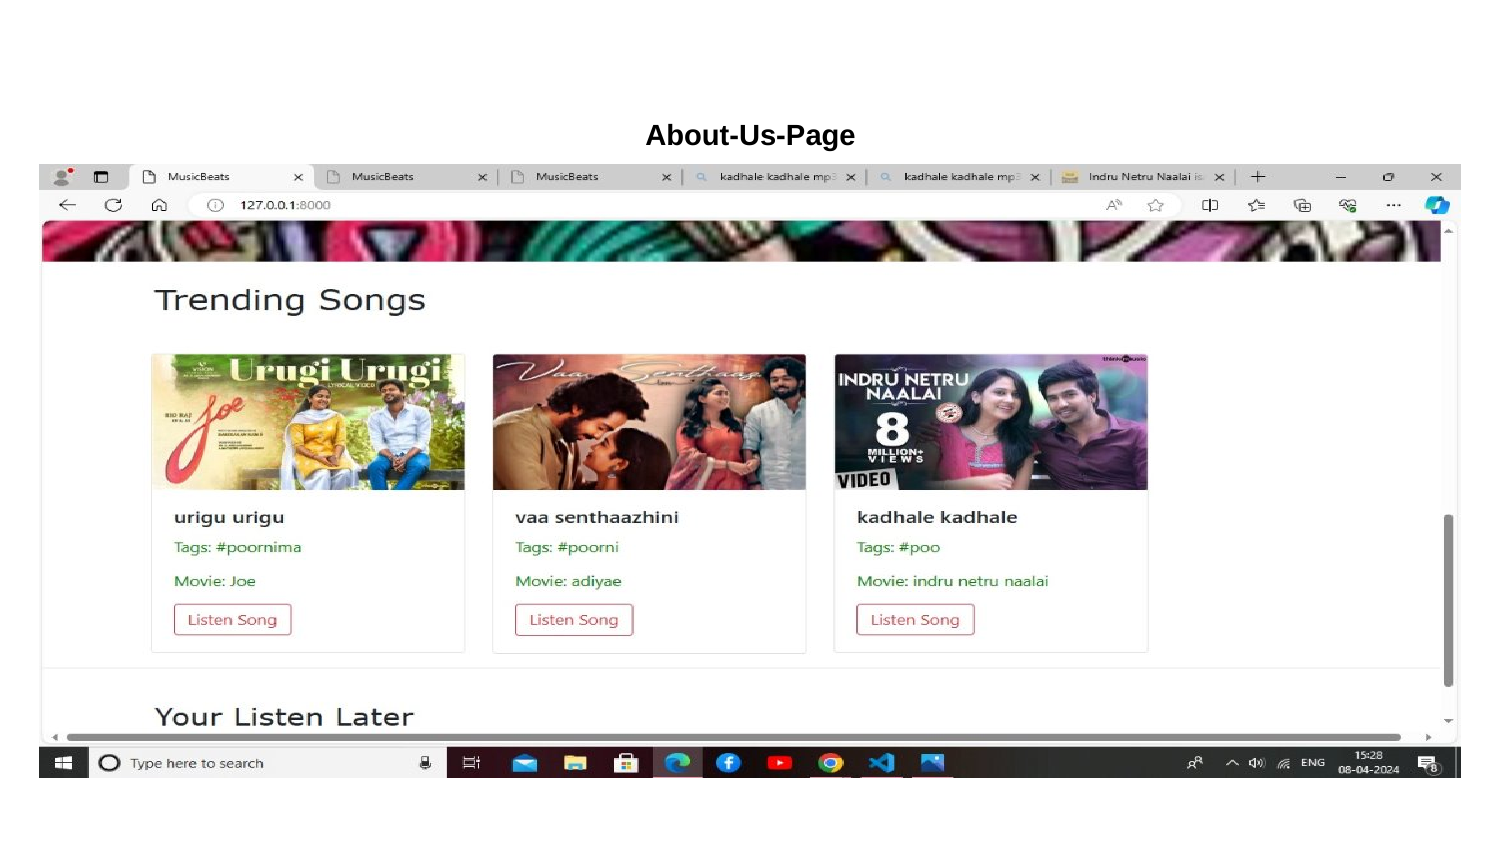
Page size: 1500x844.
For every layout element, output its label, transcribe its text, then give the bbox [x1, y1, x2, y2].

title About-Us-Page [18, 116, 1483, 213]
picture [39, 164, 1461, 778]
